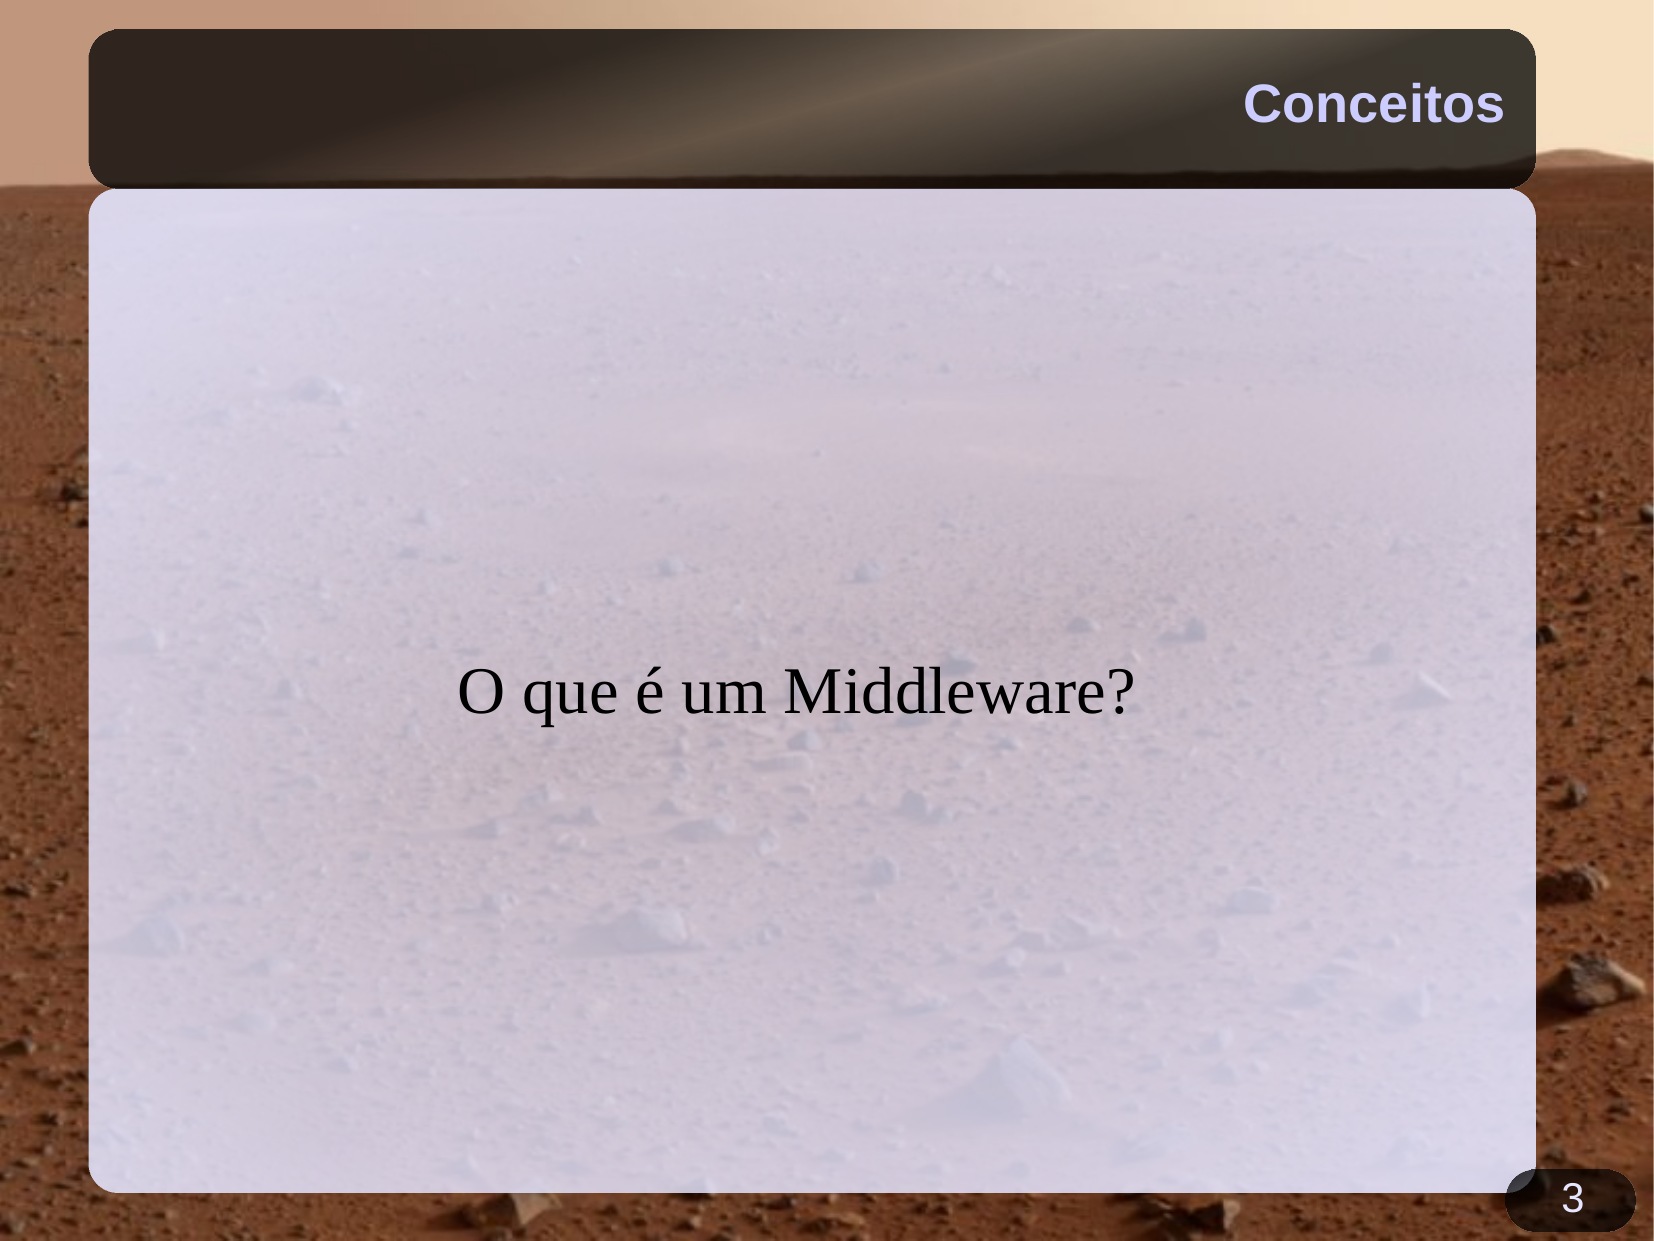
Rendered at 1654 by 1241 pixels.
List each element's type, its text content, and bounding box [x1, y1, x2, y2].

subtitle O que é um Middleware? [118, 218, 1477, 1164]
picture [0, 0, 1654, 1241]
title Conceitos [118, 59, 1506, 148]
